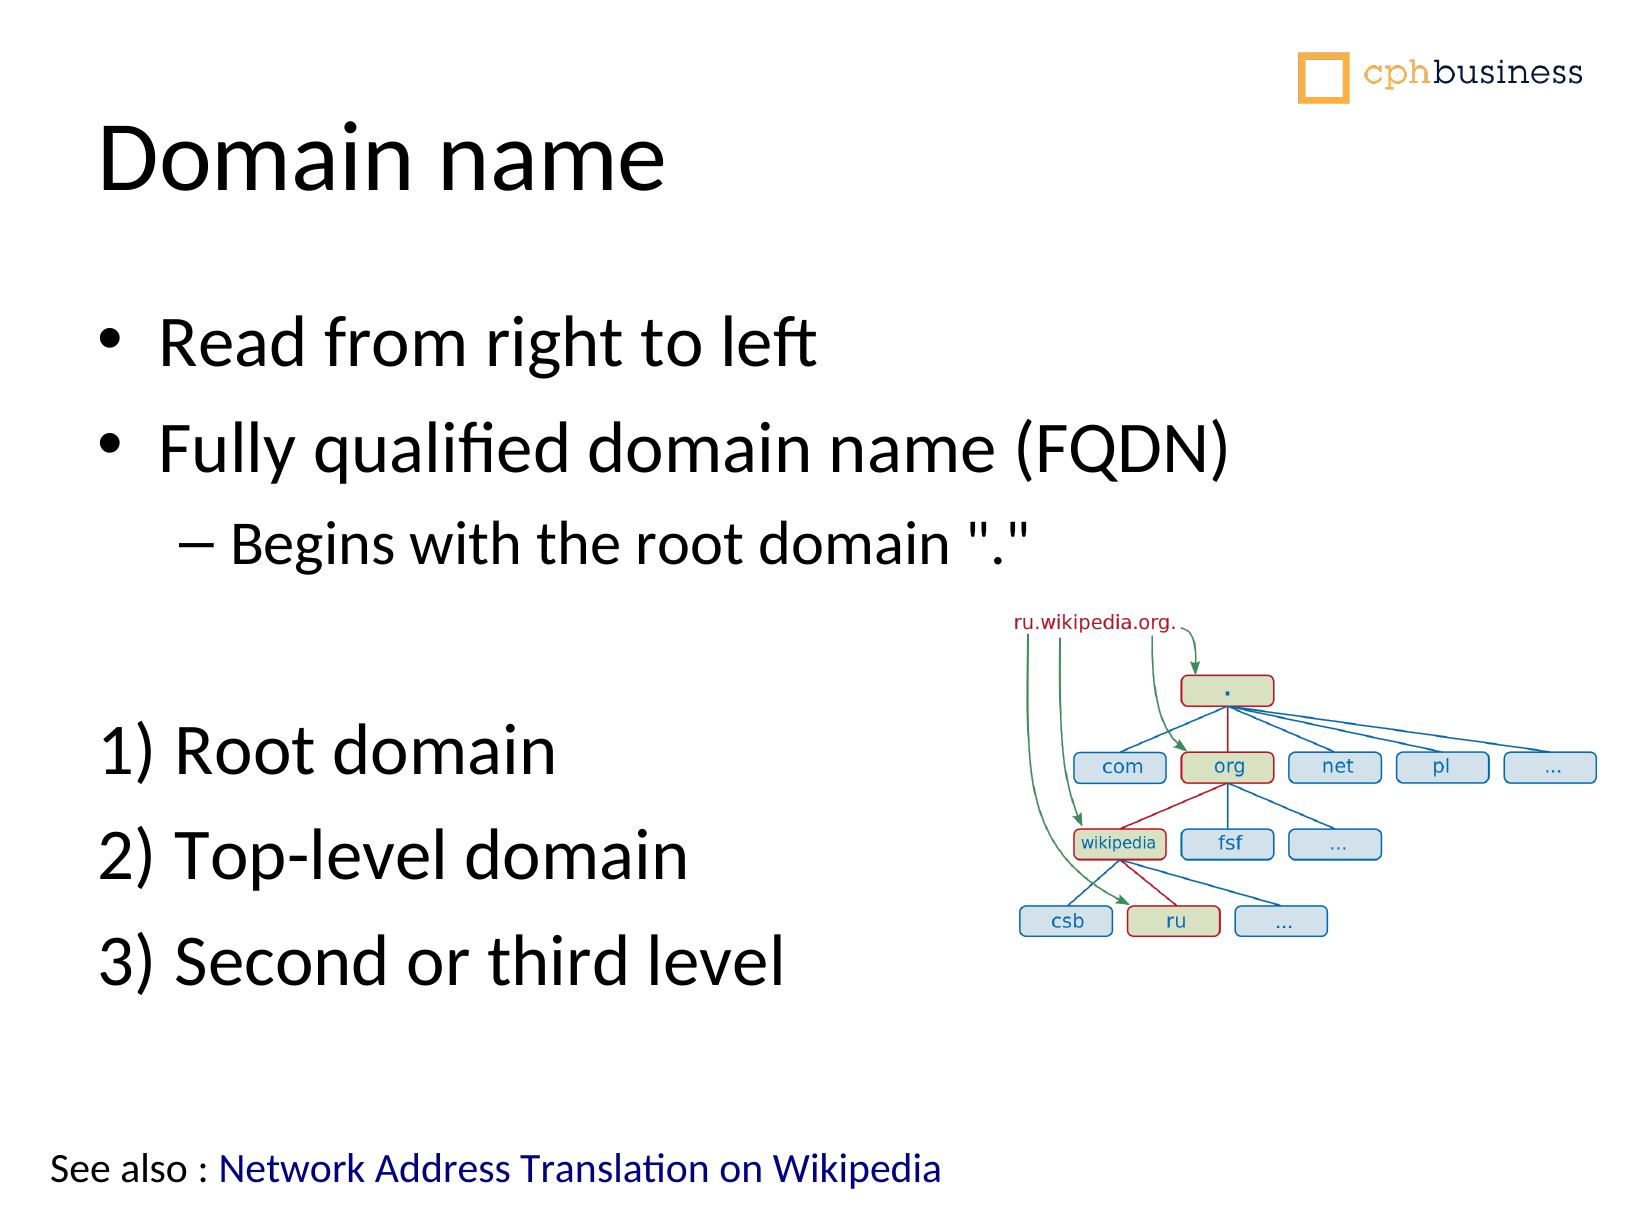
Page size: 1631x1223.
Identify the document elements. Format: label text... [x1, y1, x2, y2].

picture [1015, 614, 1597, 937]
list Read from right to left Fully qualified domain name (FQDN) Begins with the root domain "." Root domain Top-level domain Second or third level [81, 285, 1549, 1092]
title Domain name [81, 48, 1549, 253]
picture [1247, 1, 1631, 155]
text_box See also : Network Address Translation on Wikipedia [35, 1133, 1536, 1199]
